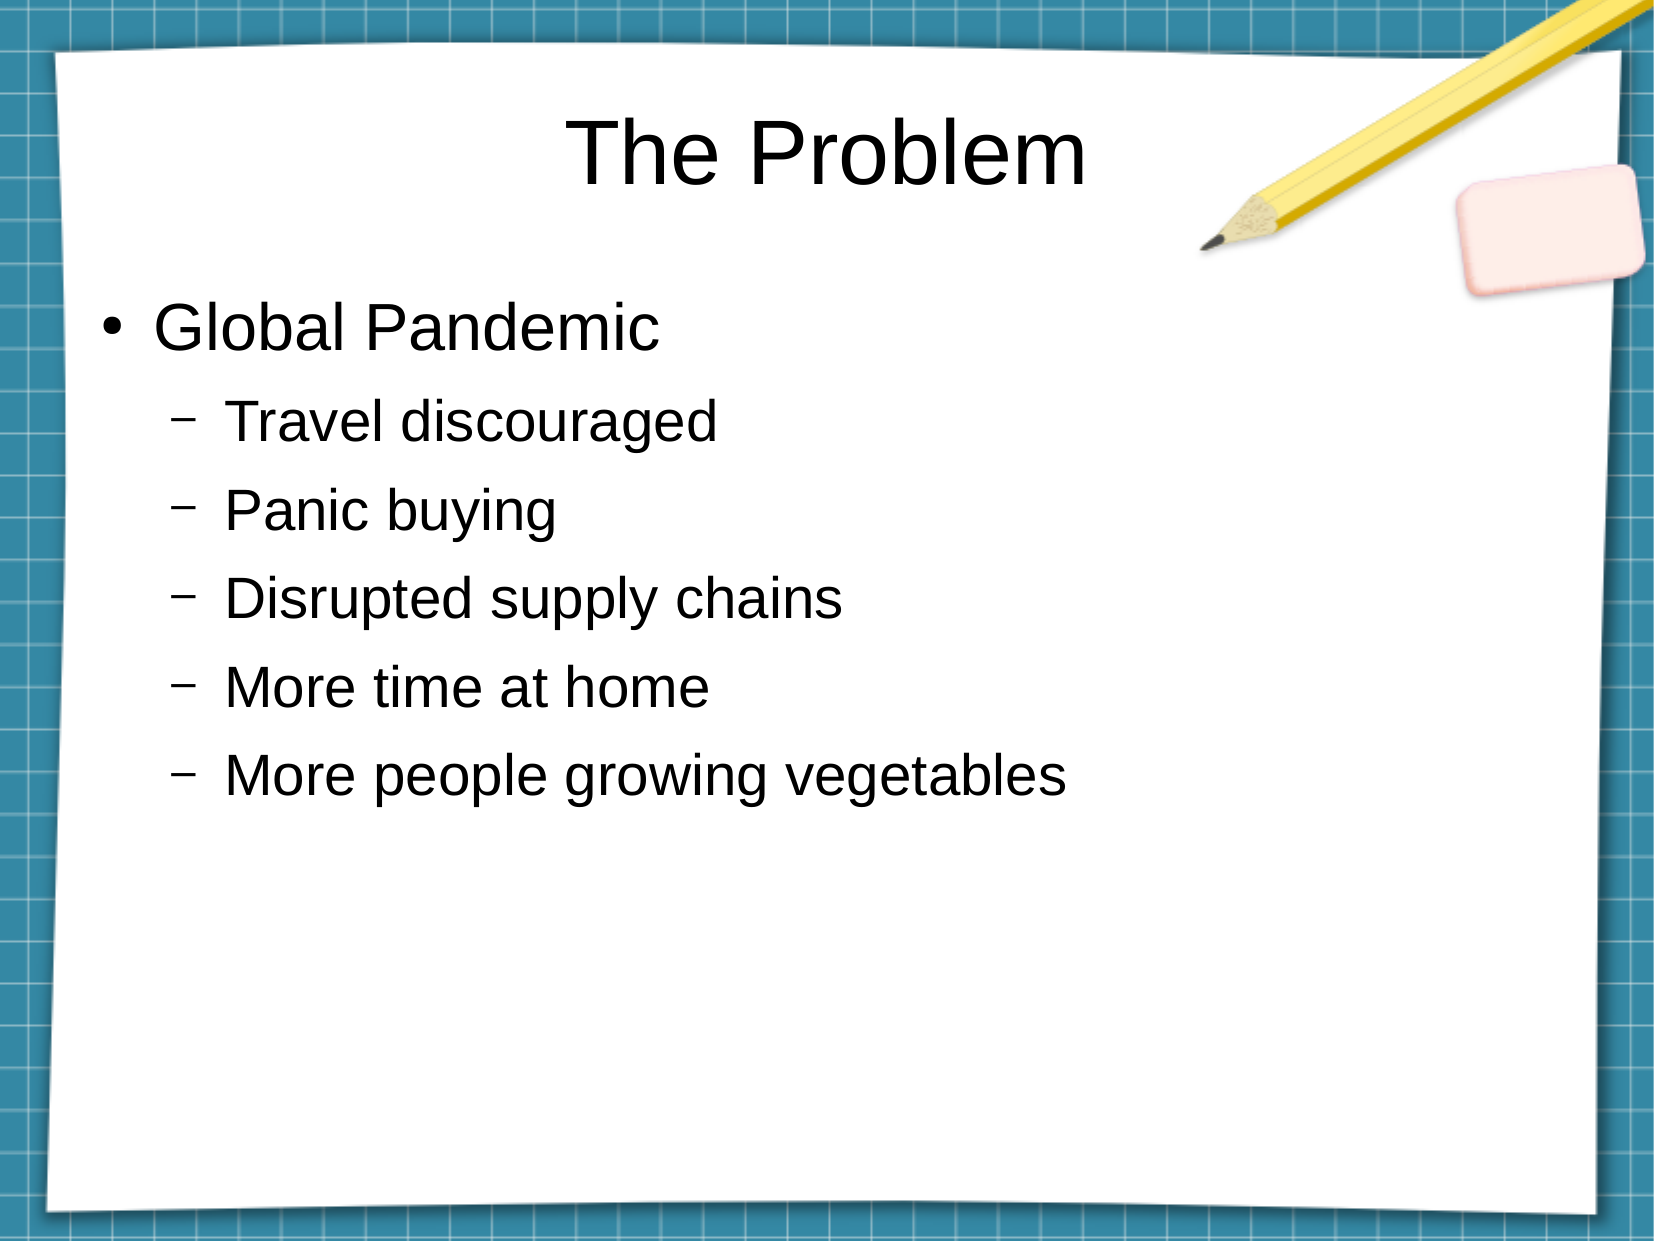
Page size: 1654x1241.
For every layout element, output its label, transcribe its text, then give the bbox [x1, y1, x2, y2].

title The Problem [82, 49, 1571, 257]
picture [0, 0, 1654, 1241]
list Global Pandemic Travel discouraged Panic buying Disrupted supply chains More time at home More people growing vegetables [82, 290, 1571, 1010]
